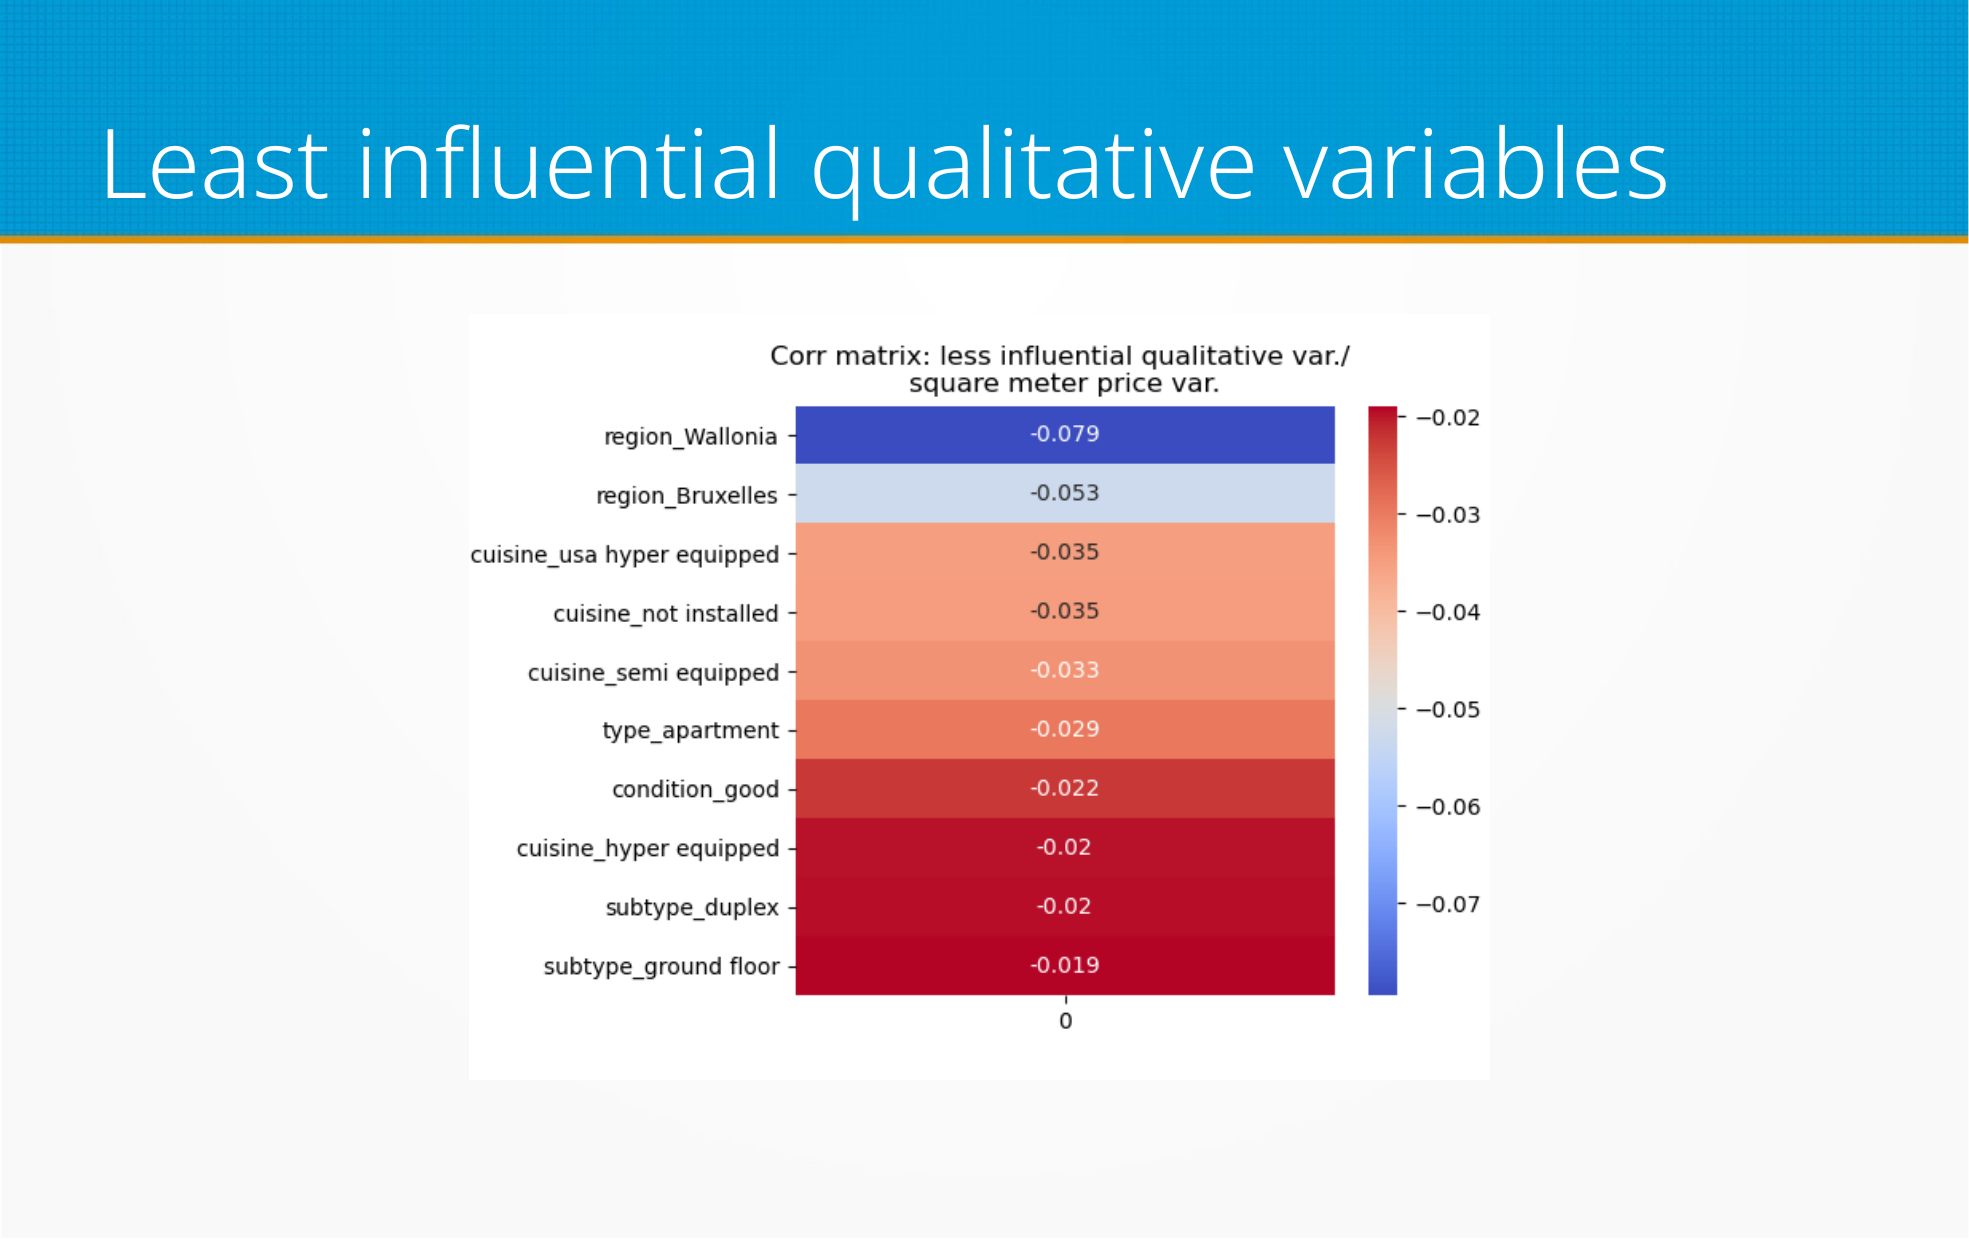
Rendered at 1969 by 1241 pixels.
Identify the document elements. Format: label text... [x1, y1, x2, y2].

title Least influential qualitative variables [98, 19, 1870, 227]
picture [0, 233, 1969, 1241]
